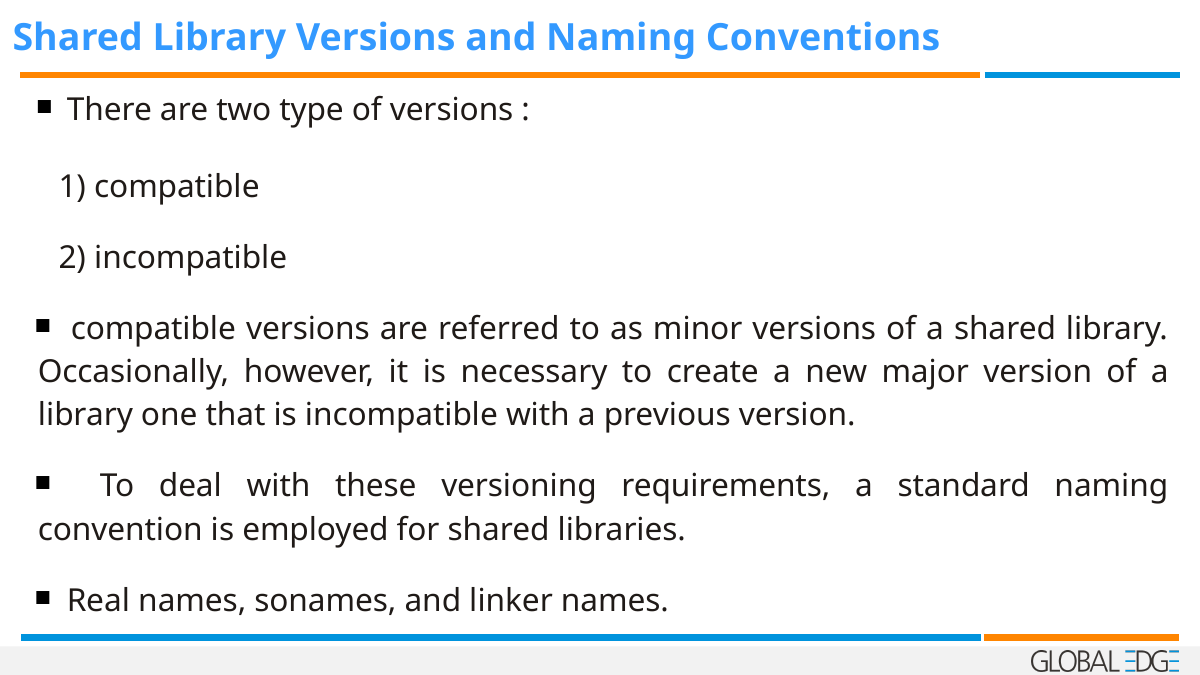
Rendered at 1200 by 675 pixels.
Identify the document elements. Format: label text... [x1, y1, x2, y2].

title Shared Library Versions and Naming Conventions [12, 9, 1088, 63]
list There are two type of versions : 1) compatible 2) incompatible compatible versions are referred to as minor versions of a shared library. Occasionally, however, it is necessary to create a new major version of a library one that is incompatible with a previous version. To deal with these versioning requirements, a standard naming convention is employed for shared libraries. Real names, sonames, and linker names. [21, 86, 1170, 627]
picture [1031, 650, 1179, 672]
